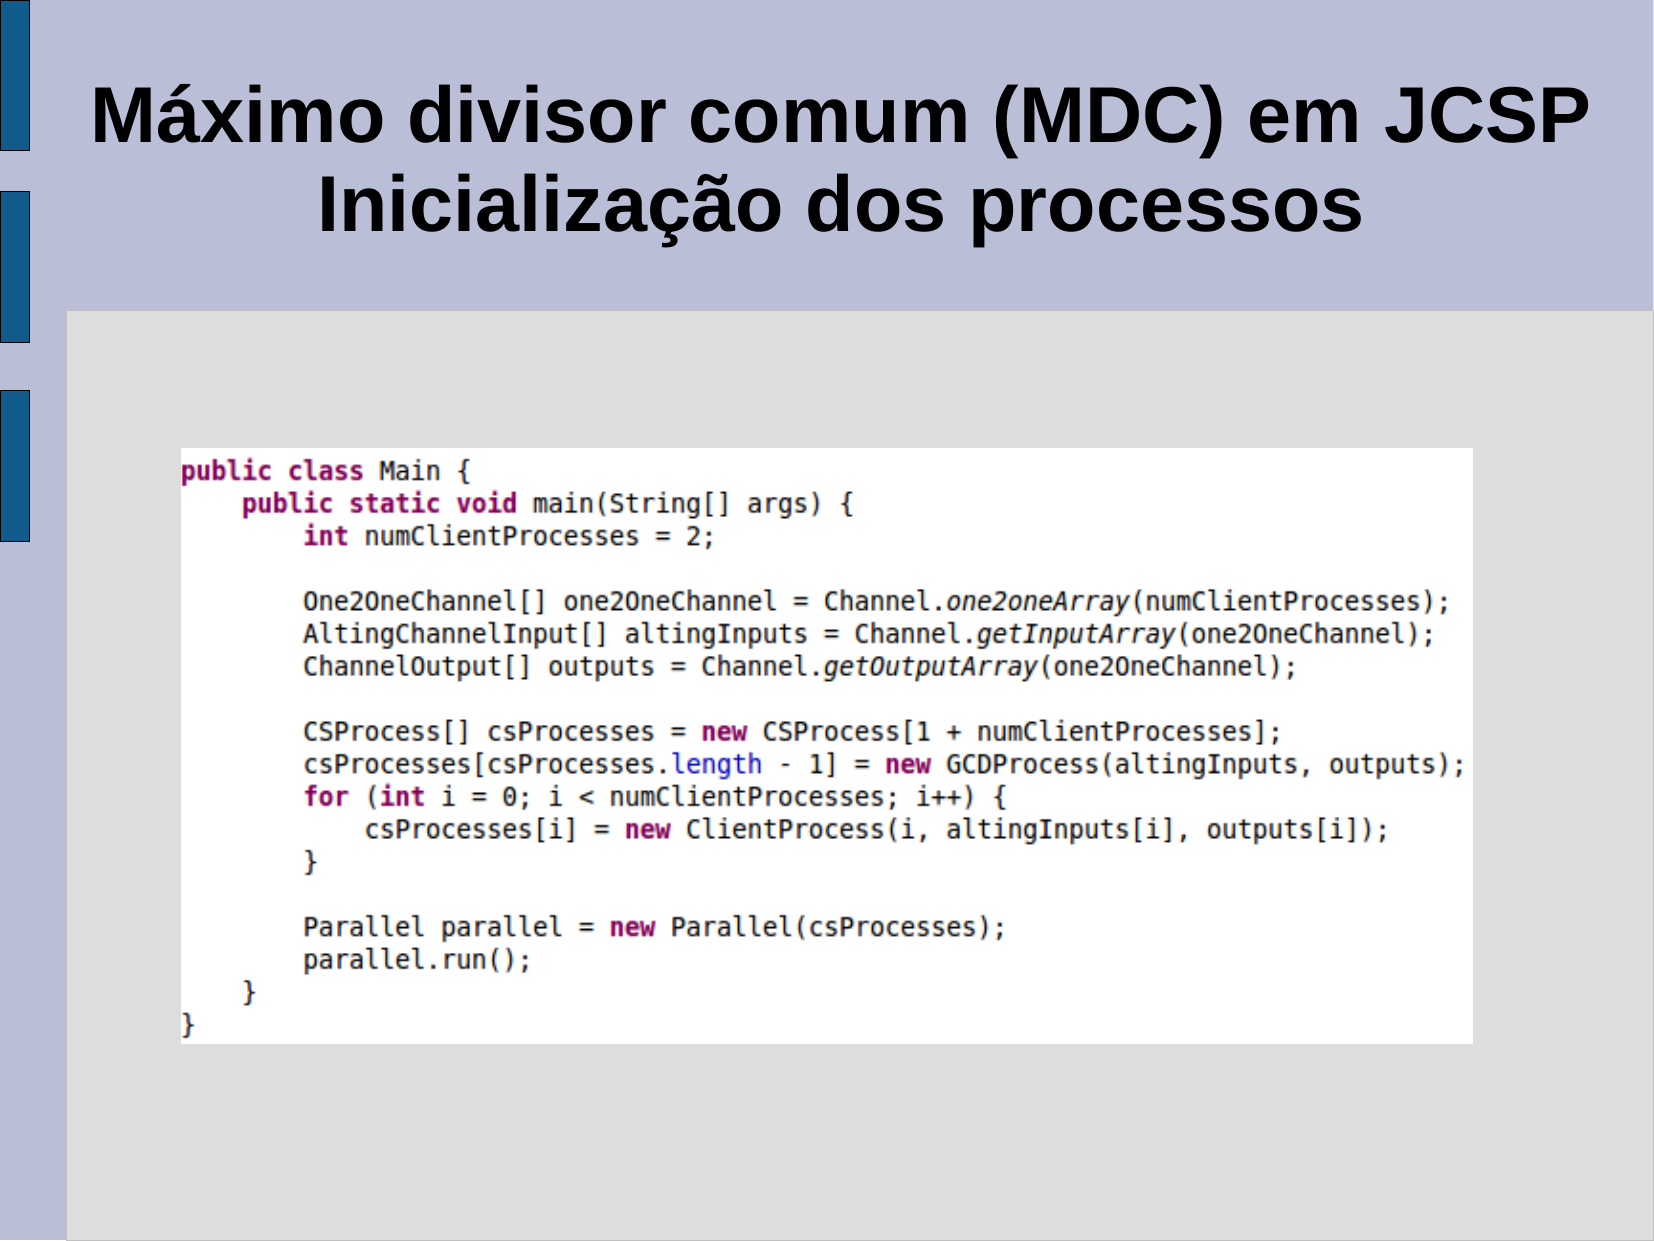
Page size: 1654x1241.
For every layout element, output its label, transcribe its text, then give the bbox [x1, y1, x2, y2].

picture [181, 448, 1473, 1044]
text_box Máximo divisor comum (MDC) em JCSP Inicialização dos processos [29, 41, 1654, 278]
